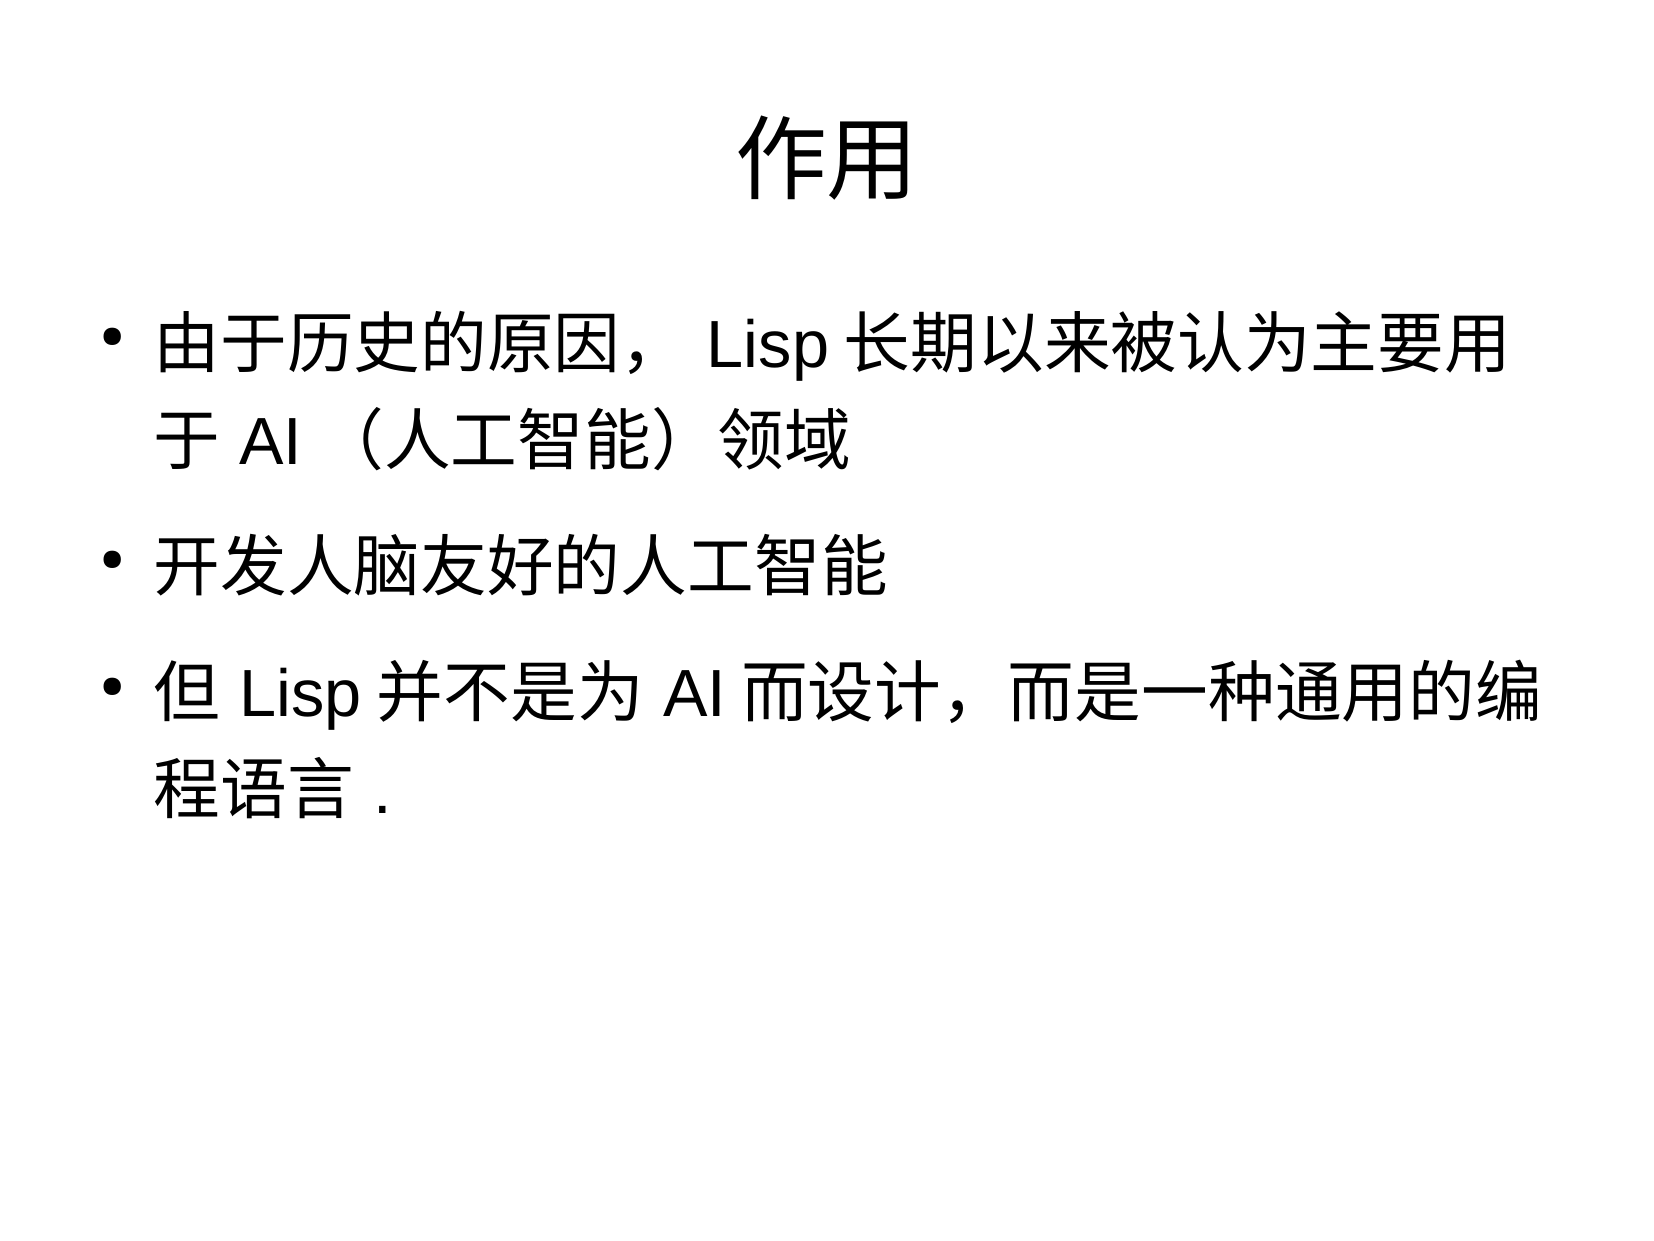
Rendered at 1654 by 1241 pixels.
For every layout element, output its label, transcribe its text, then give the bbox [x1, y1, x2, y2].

title 作用 [82, 49, 1571, 257]
list 由于历史的原因，Lisp长期以来被认为主要用于AI（人工智能）领域 开发人脑友好的人工智能 但Lisp并不是为AI而设计，而是一种通用的编程语言. [82, 290, 1571, 1010]
